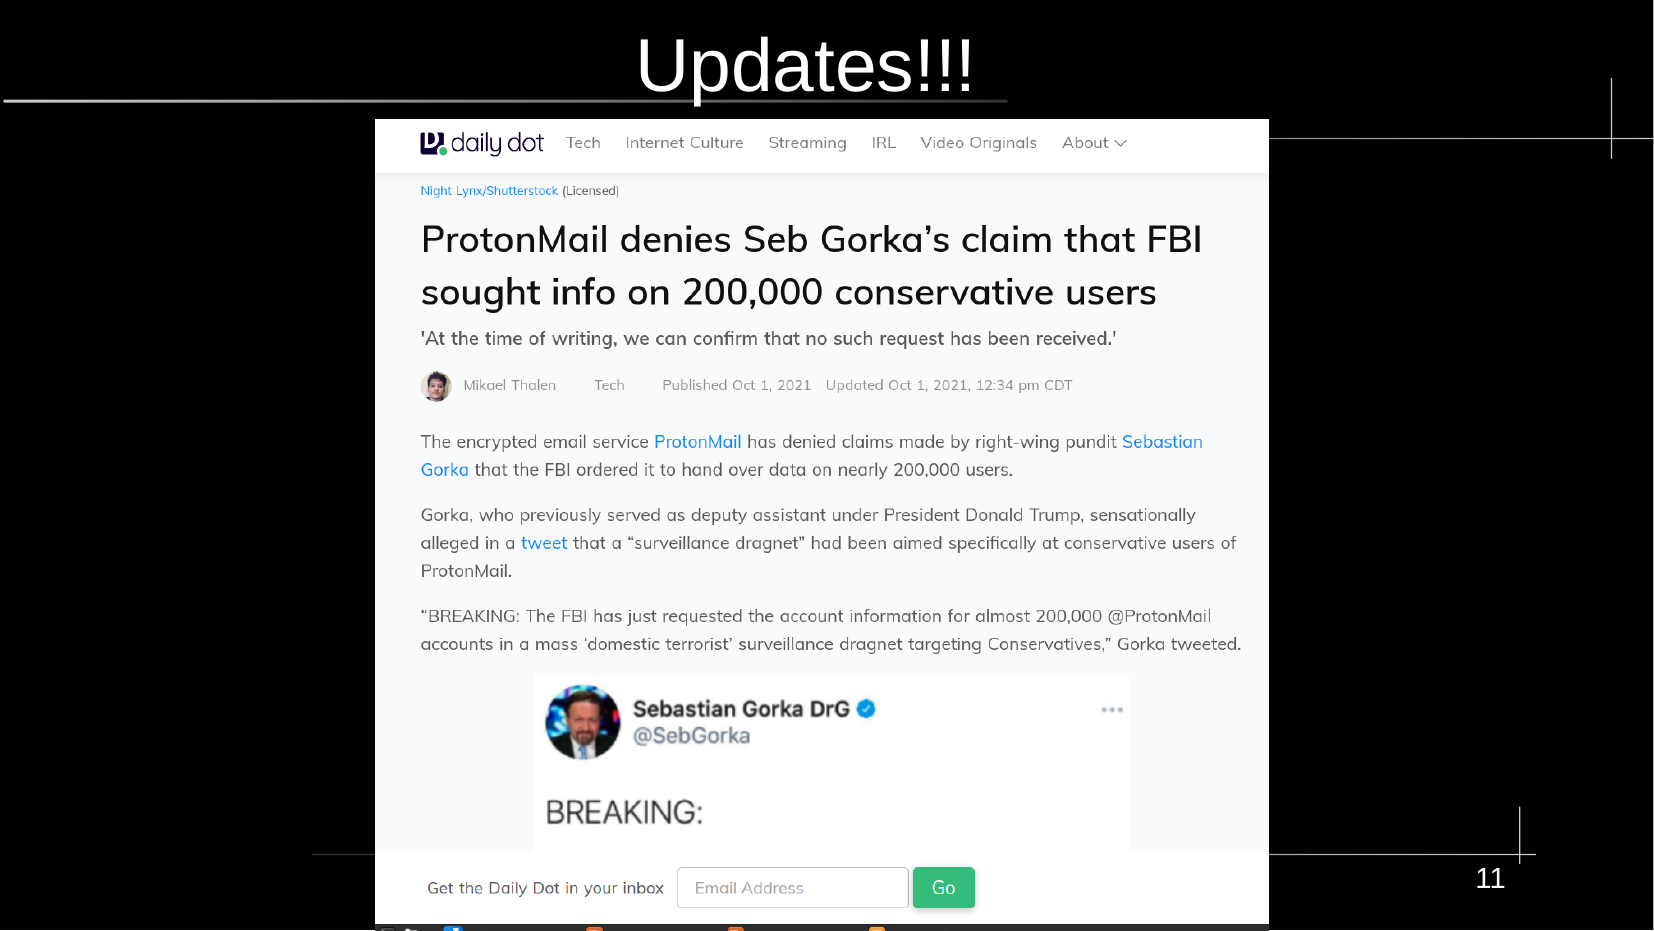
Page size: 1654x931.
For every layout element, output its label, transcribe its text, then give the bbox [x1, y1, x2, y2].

picture [375, 119, 1269, 931]
title Updates!!! [23, 11, 1589, 119]
